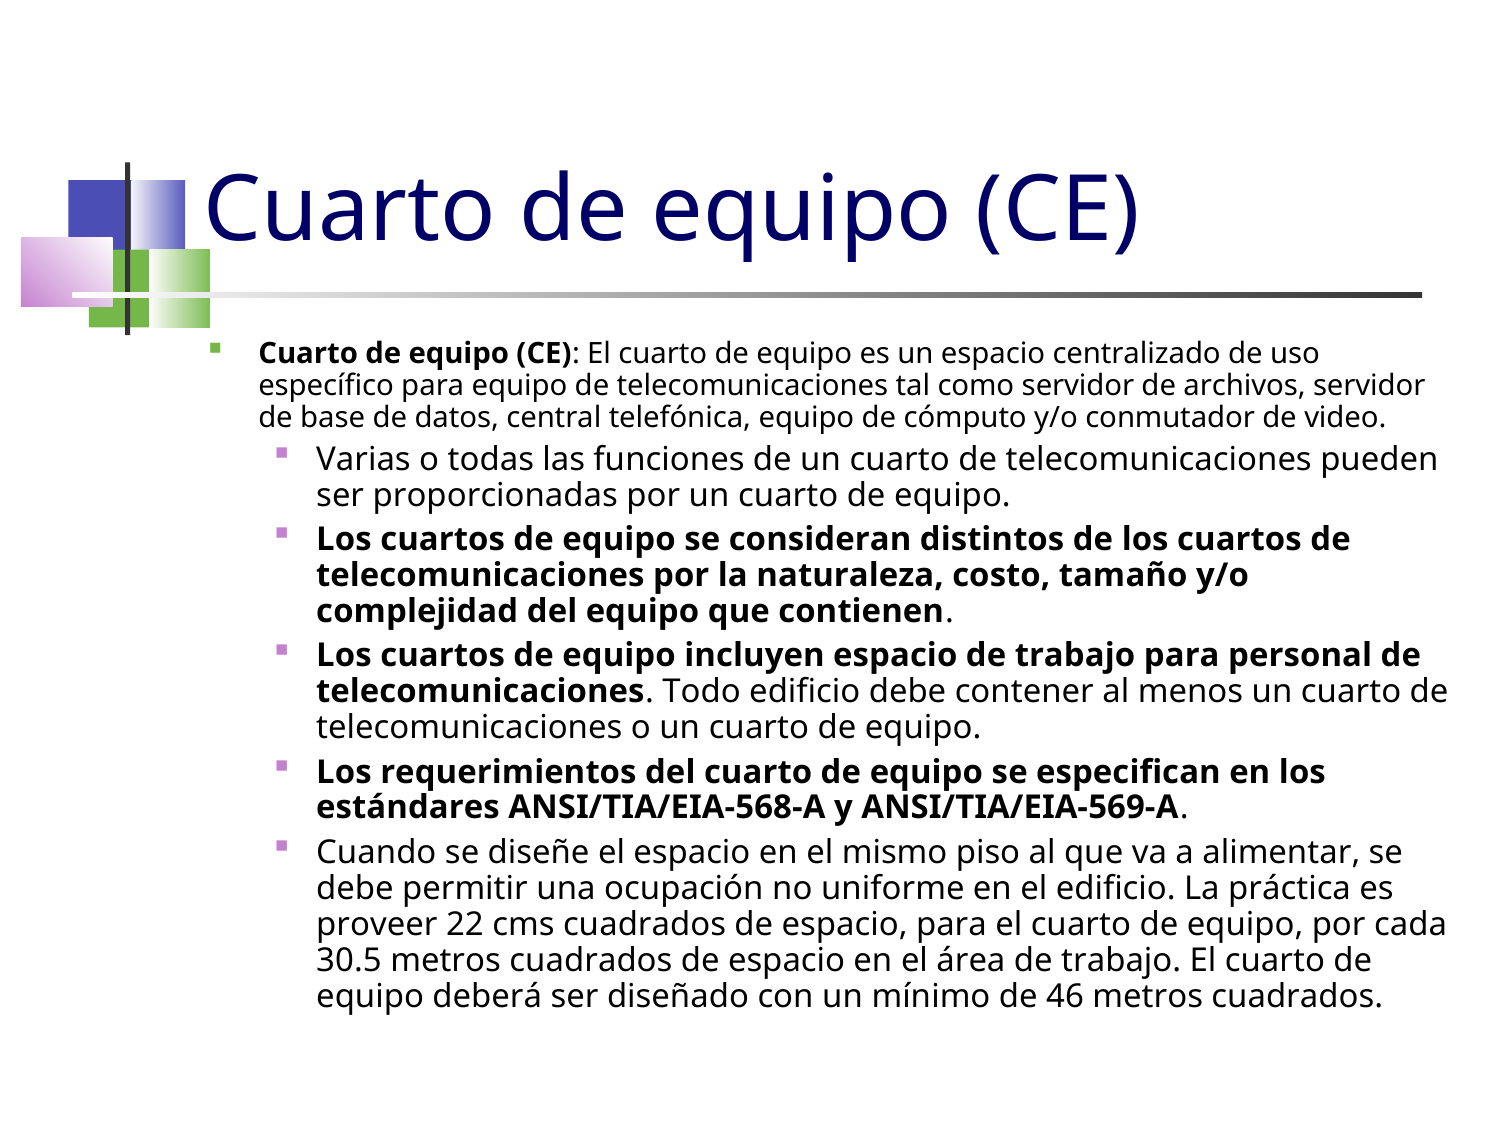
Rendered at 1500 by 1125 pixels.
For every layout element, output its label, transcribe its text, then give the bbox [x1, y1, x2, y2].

list Cuarto de equipo (CE): El cuarto de equipo es un espacio centralizado de uso específico para equipo de telecomunicaciones tal como servidor de archivos, servidor de base de datos, central telefónica, equipo de cómputo y/o conmutador de video. Varias o todas las funciones de un cuarto de telecomunicaciones pueden ser proporcionadas por un cuarto de equipo. Los cuartos de equipo se consideran distintos de los cuartos de telecomunicaciones por la naturaleza, costo, tamaño y/o complejidad del equipo que contienen. Los cuartos de equipo incluyen espacio de trabajo para personal de telecomunicaciones. Todo edificio debe contener al menos un cuarto de telecomunicaciones o un cuarto de equipo. Los requerimientos del cuarto de equipo se especifican en los estándares ANSI/TIA/EIA-568-A y ANSI/TIA/EIA-569-A. Cuando se diseñe el espacio en el mismo piso al que va a alimentar, se debe permitir una ocupación no uniforme en el edificio. La práctica es proveer 22 cms cuadrados de espacio, para el cuarto de equipo, por cada 30.5 metros cuadrados de espacio en el área de trabajo. El cuarto de equipo deberá ser diseñado con un mínimo de 46 metros cuadrados. [193, 330, 1469, 1071]
title Cuarto de equipo (CE) [188, 35, 1468, 276]
